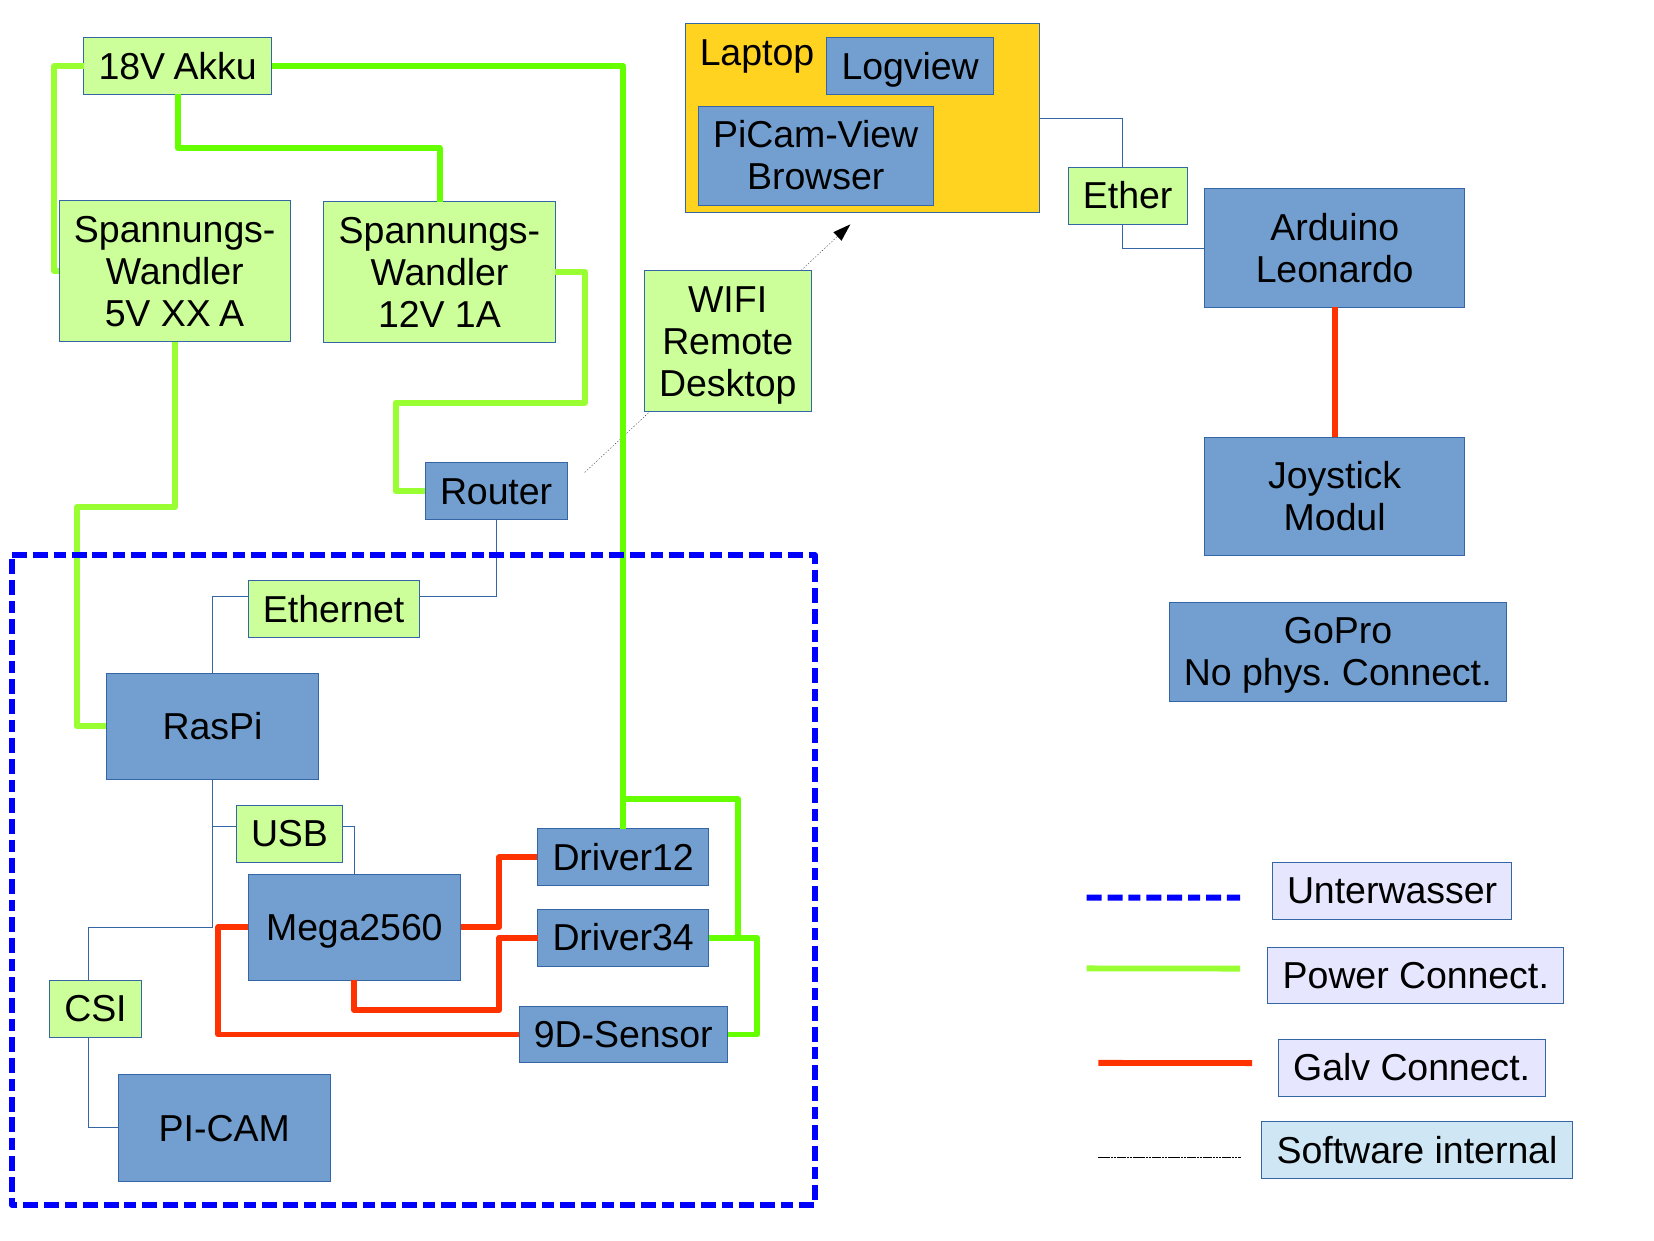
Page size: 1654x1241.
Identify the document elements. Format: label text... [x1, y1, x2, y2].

text_box Laptop [685, 23, 1040, 213]
text_box Driver34 [537, 909, 709, 967]
text_box Mega2560 [248, 874, 461, 981]
text_box RasPi [106, 673, 319, 780]
text_box Power Connect. [1267, 947, 1564, 1004]
text_box Driver12 [537, 828, 709, 886]
text_box USB [236, 805, 343, 863]
text_box 18V Akku [83, 37, 272, 95]
text_box Arduino Leonardo [1204, 188, 1465, 308]
text_box Joystick Modul [1204, 437, 1465, 556]
text_box Unterwasser [1272, 862, 1512, 920]
text_box 9D-Sensor [519, 1006, 728, 1063]
text_box Software internal [1261, 1121, 1573, 1179]
text_box Router [425, 462, 568, 520]
text_box Spannungs- Wandler 5V XX A [59, 200, 291, 342]
text_box Galv Connect. [1278, 1039, 1546, 1097]
text_box PiCam-View Browser [698, 106, 934, 206]
text_box Spannungs- Wandler 12V 1A [323, 201, 556, 343]
text_box WIFI Remote Desktop [644, 270, 812, 412]
text_box CSI [49, 980, 142, 1038]
text_box GoPro No phys. Connect. [1169, 602, 1507, 702]
text_box Ether [1068, 167, 1188, 225]
text_box PI-CAM [118, 1074, 331, 1182]
text_box Ethernet [248, 580, 420, 638]
text_box Logview [826, 37, 994, 95]
